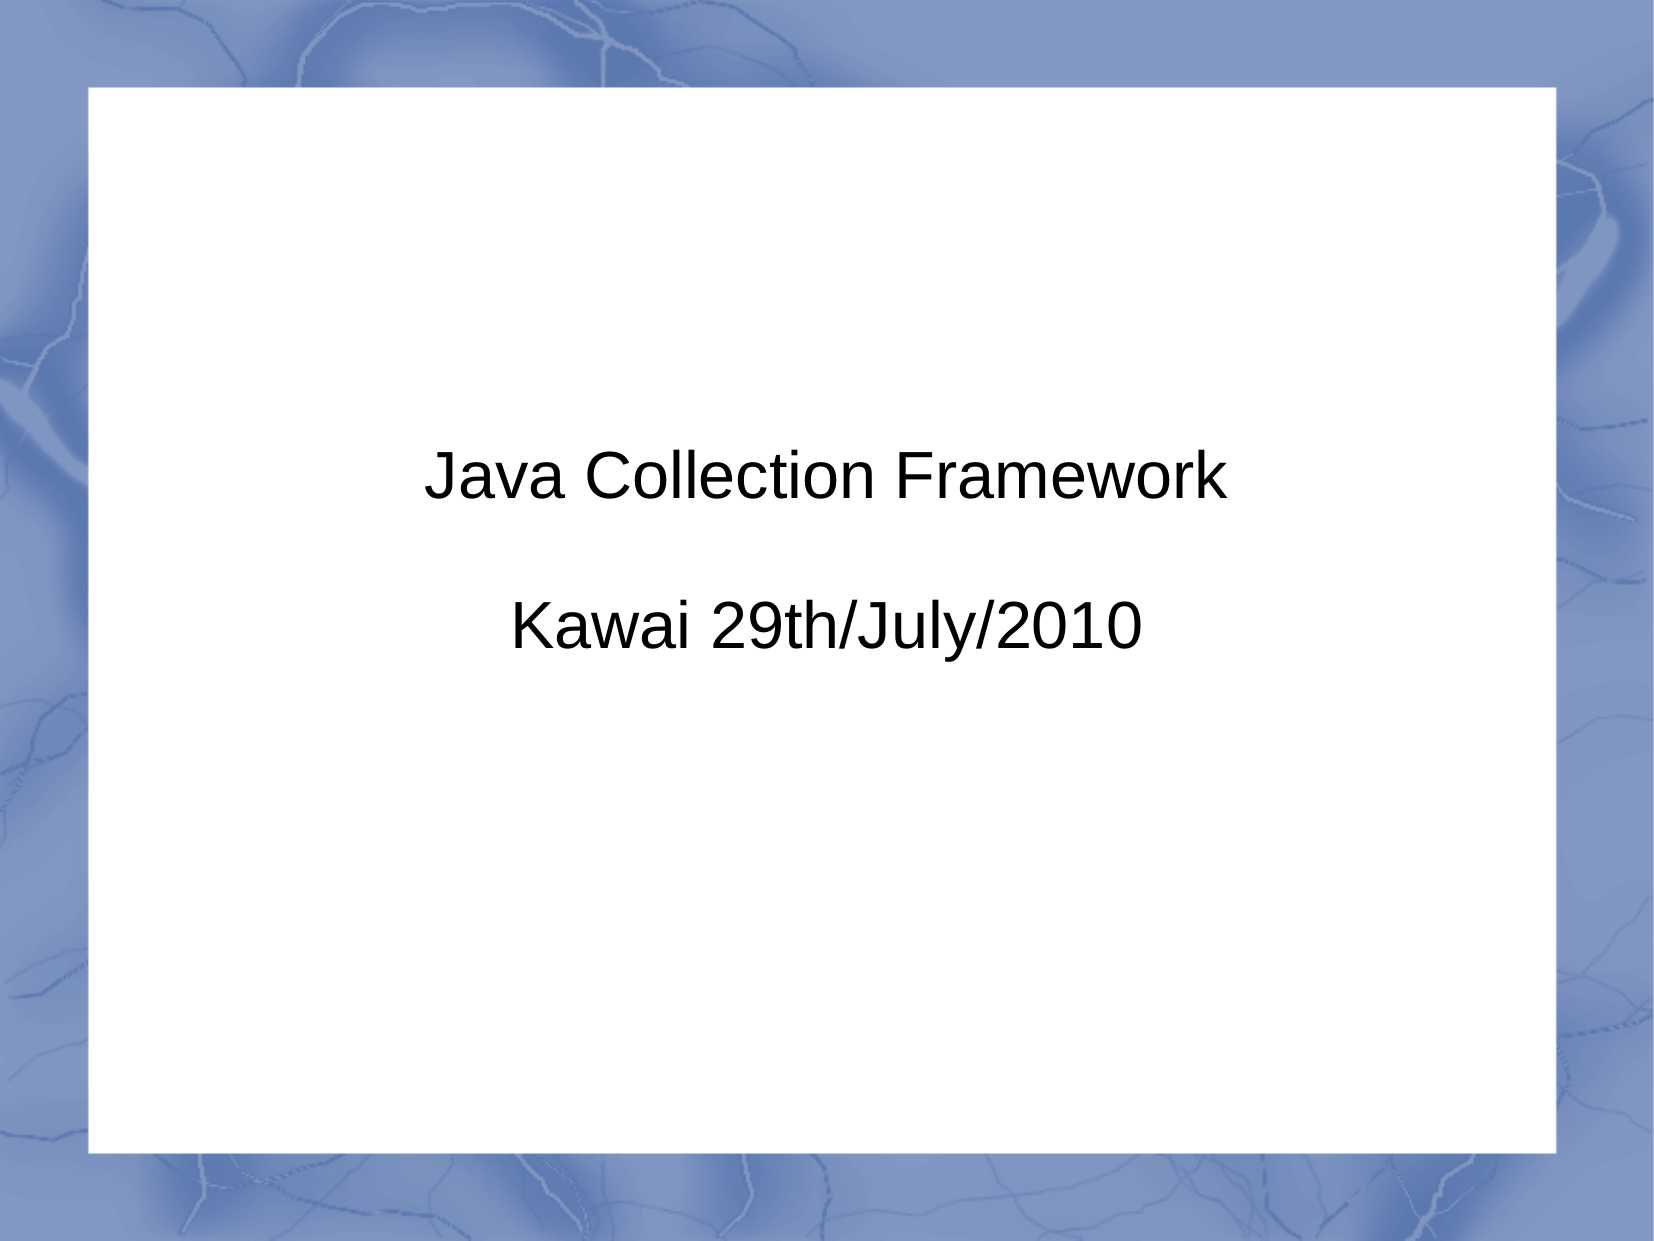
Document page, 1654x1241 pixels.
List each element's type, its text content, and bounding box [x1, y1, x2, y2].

subtitle Java Collection Framework Kawai 29th/July/2010 [118, 98, 1536, 1003]
picture [0, 0, 1654, 1241]
